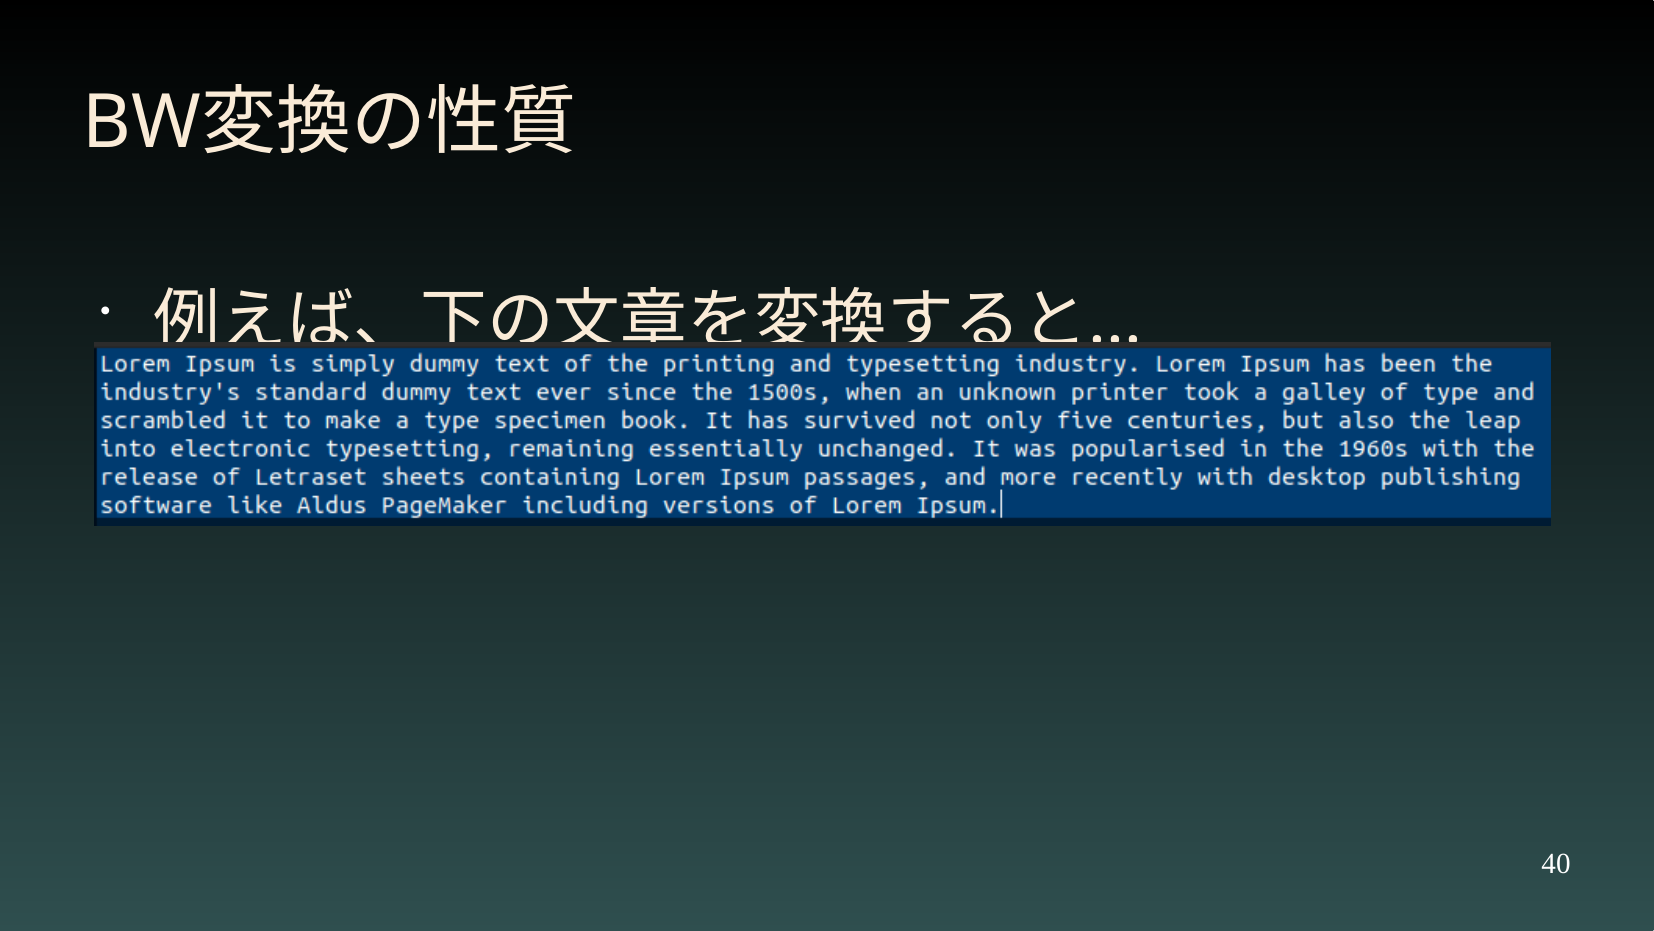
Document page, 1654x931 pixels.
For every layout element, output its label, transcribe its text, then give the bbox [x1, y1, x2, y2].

title BW変換の性質 [82, 37, 969, 193]
list 例えば、下の文章を変換すると... [82, 217, 1571, 898]
picture [94, 342, 1551, 526]
